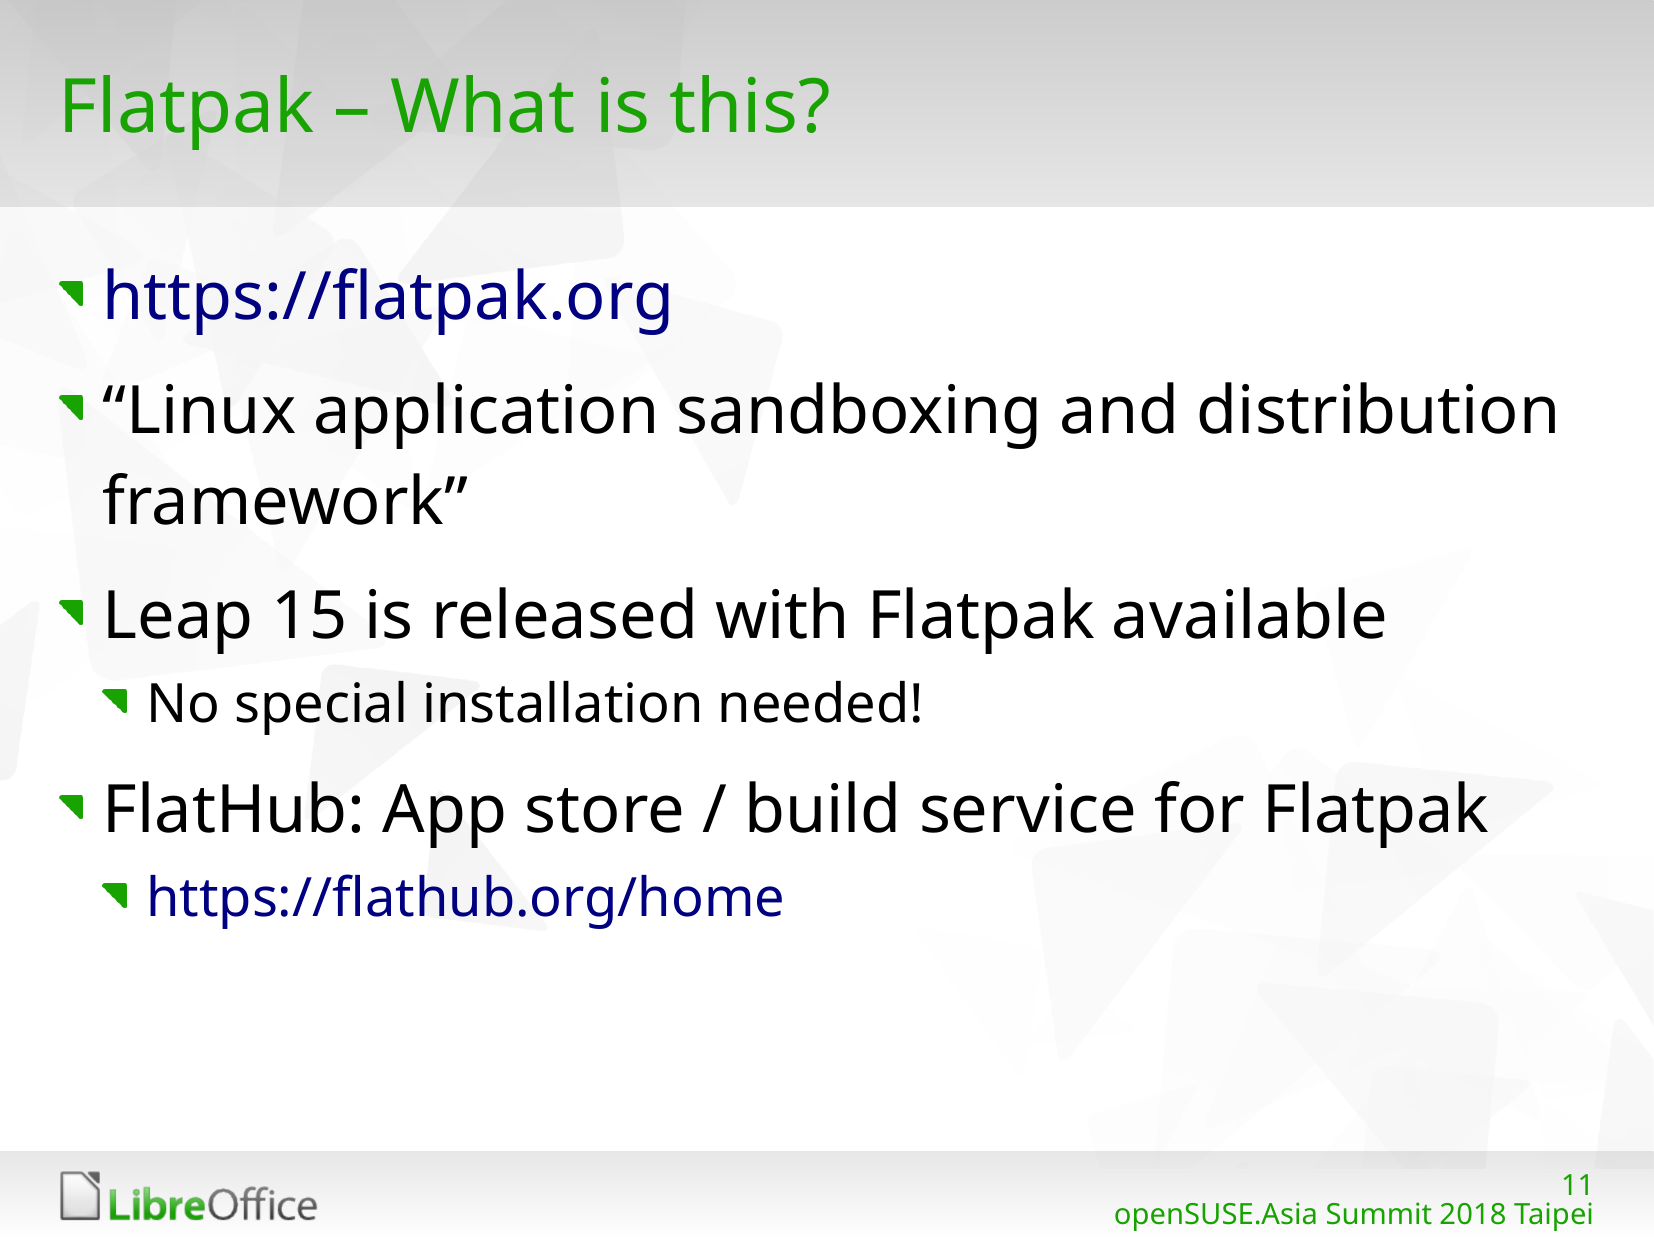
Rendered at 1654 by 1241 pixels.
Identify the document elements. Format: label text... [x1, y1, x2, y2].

list https://flatpak.org “Linux application sandboxing and distribution framework” Leap 15 is released with Flatpak available No special installation needed! FlatHub: App store / build service for Flatpak https://flathub.org/home [59, 248, 1595, 985]
picture [0, 0, 783, 931]
title Flatpak – What is this? [59, 29, 1595, 178]
picture [41, 1152, 337, 1240]
picture [915, 548, 1654, 1169]
